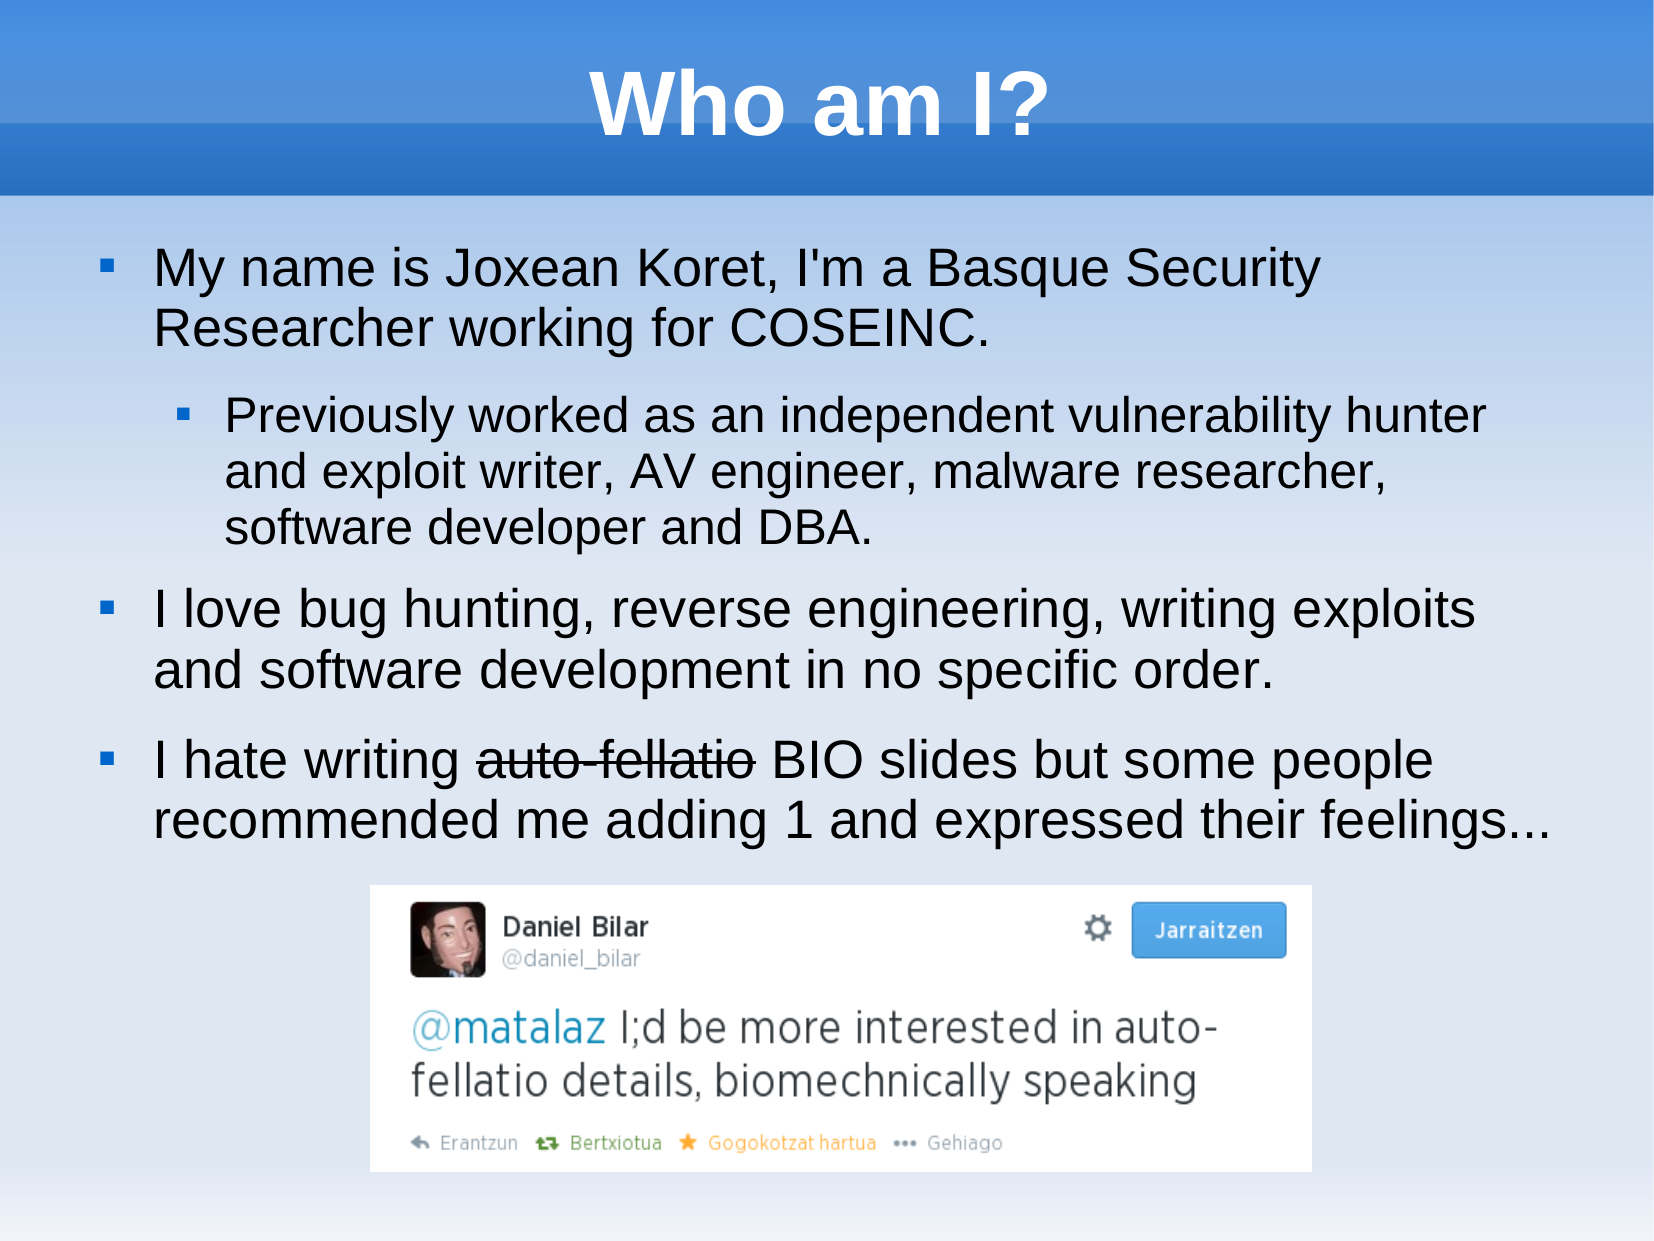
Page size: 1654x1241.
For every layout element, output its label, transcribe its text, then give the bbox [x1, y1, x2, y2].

list My name is Joxean Koret, I'm a Basque Security Researcher working for COSEINC. Previously worked as an independent vulnerability hunter and exploit writer, AV engineer, malware researcher, software developer and DBA. I love bug hunting, reverse engineering, writing exploits and software development in no specific order. I hate writing auto-fellatio BIO slides but some people recommended me adding 1 and expressed their feelings... [82, 237, 1571, 1056]
title Who am I? [76, 0, 1565, 208]
picture [0, 0, 1654, 1241]
